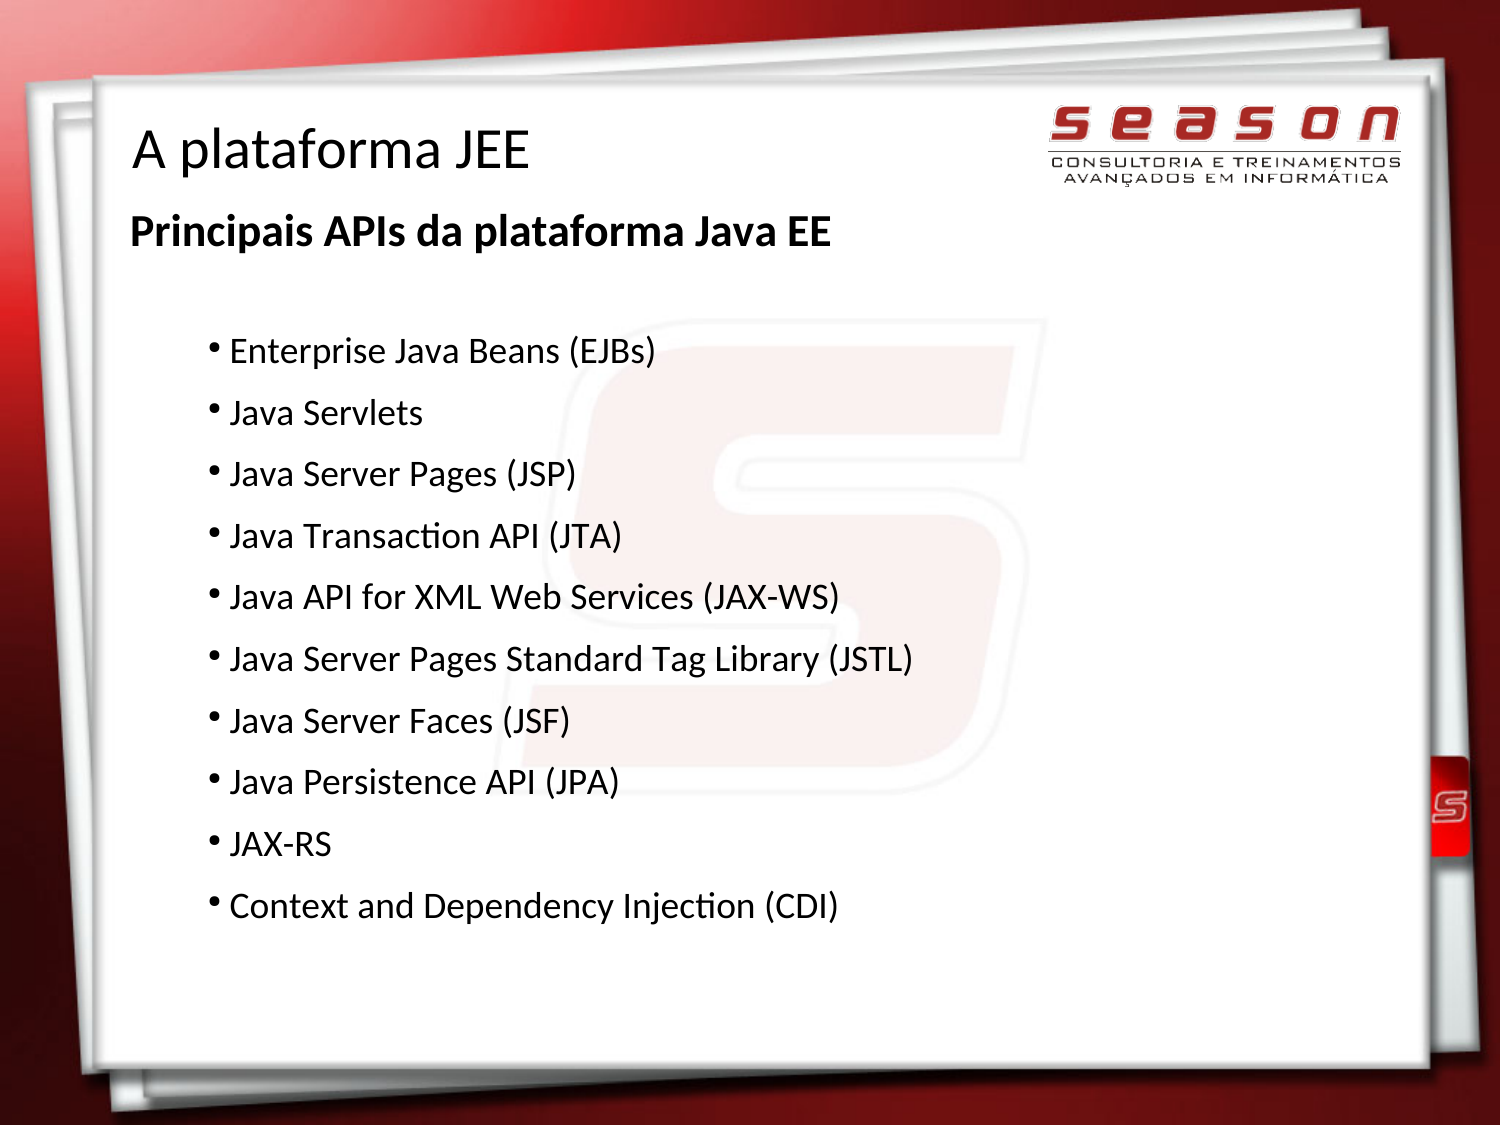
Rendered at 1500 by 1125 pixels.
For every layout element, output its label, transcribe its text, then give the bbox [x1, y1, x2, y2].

title A plataforma JEE [118, 33, 1394, 257]
text_box Principais APIs da plataforma Java EE [119, 200, 1240, 256]
text_box Enterprise Java Beans (EJBs) Java Servlets Java Server Pages (JSP) Java Transaction API (JTA) Java API for XML Web Services (JAX-WS) Java Server Pages Standard Tag Library (JSTL) Java Server Faces (JSF) Java Persistence API (JPA) JAX-RS Context and Dependency Injection (CDI) [207, 325, 1328, 926]
picture [0, 0, 1500, 1125]
